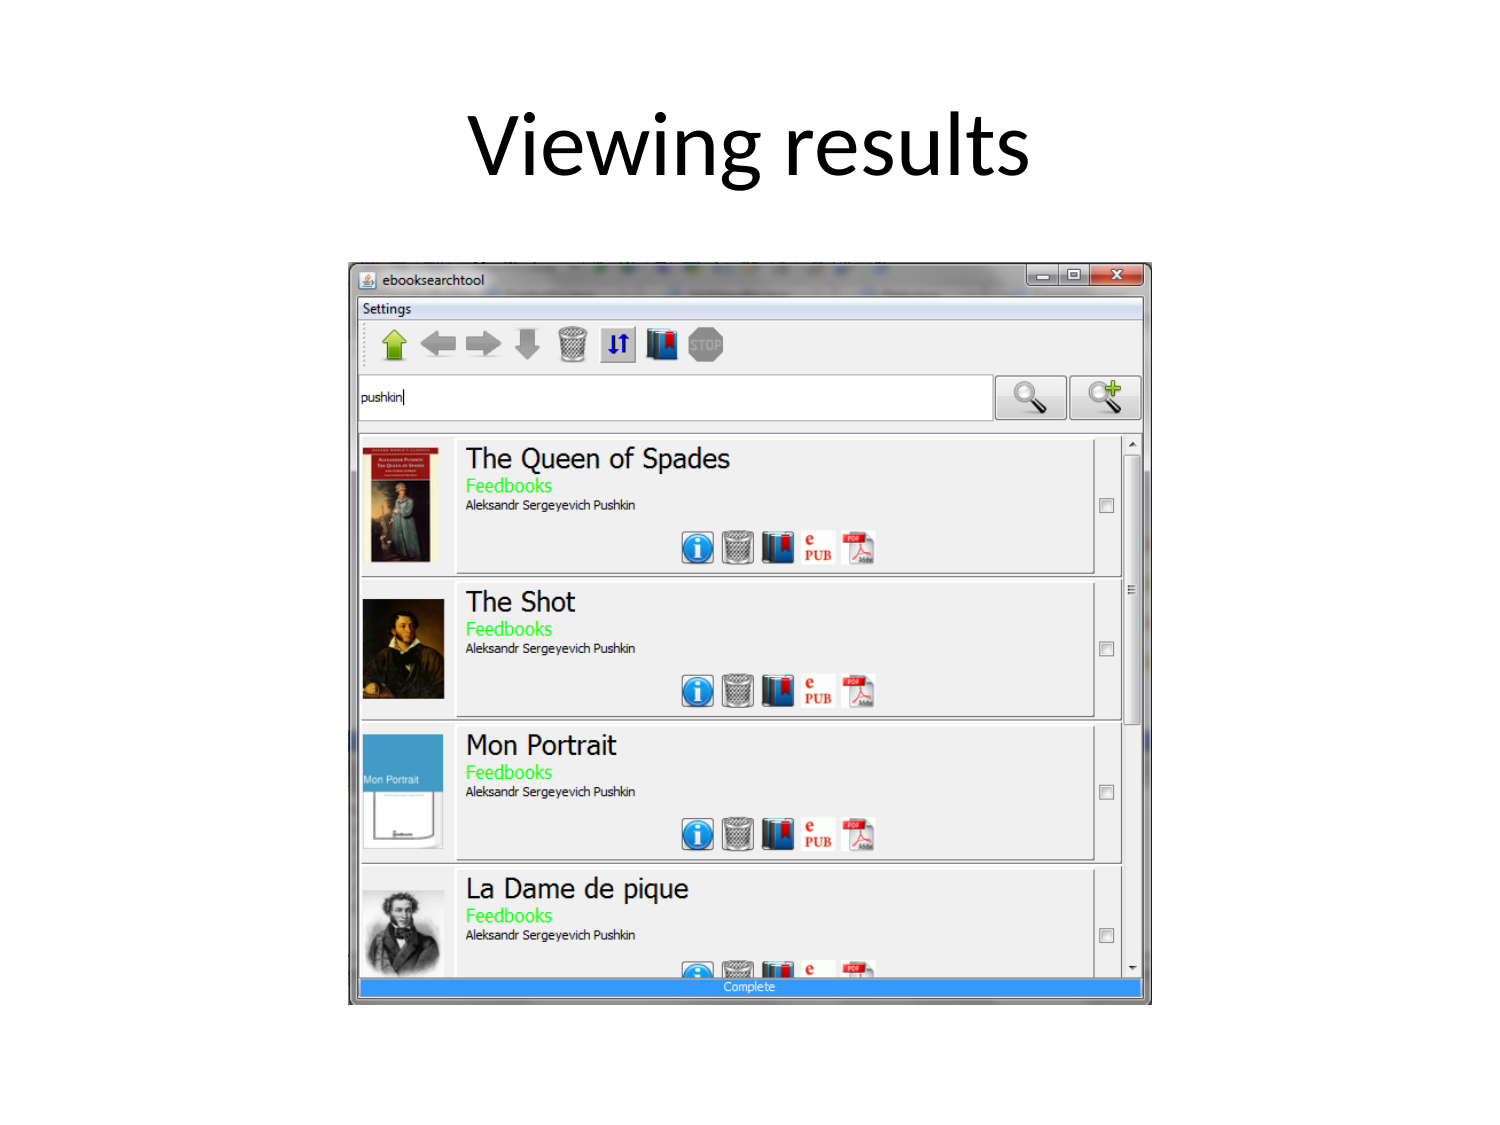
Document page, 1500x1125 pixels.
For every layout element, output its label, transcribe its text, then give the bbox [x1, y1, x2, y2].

picture [348, 262, 1152, 1005]
title Viewing results [75, 45, 1425, 233]
